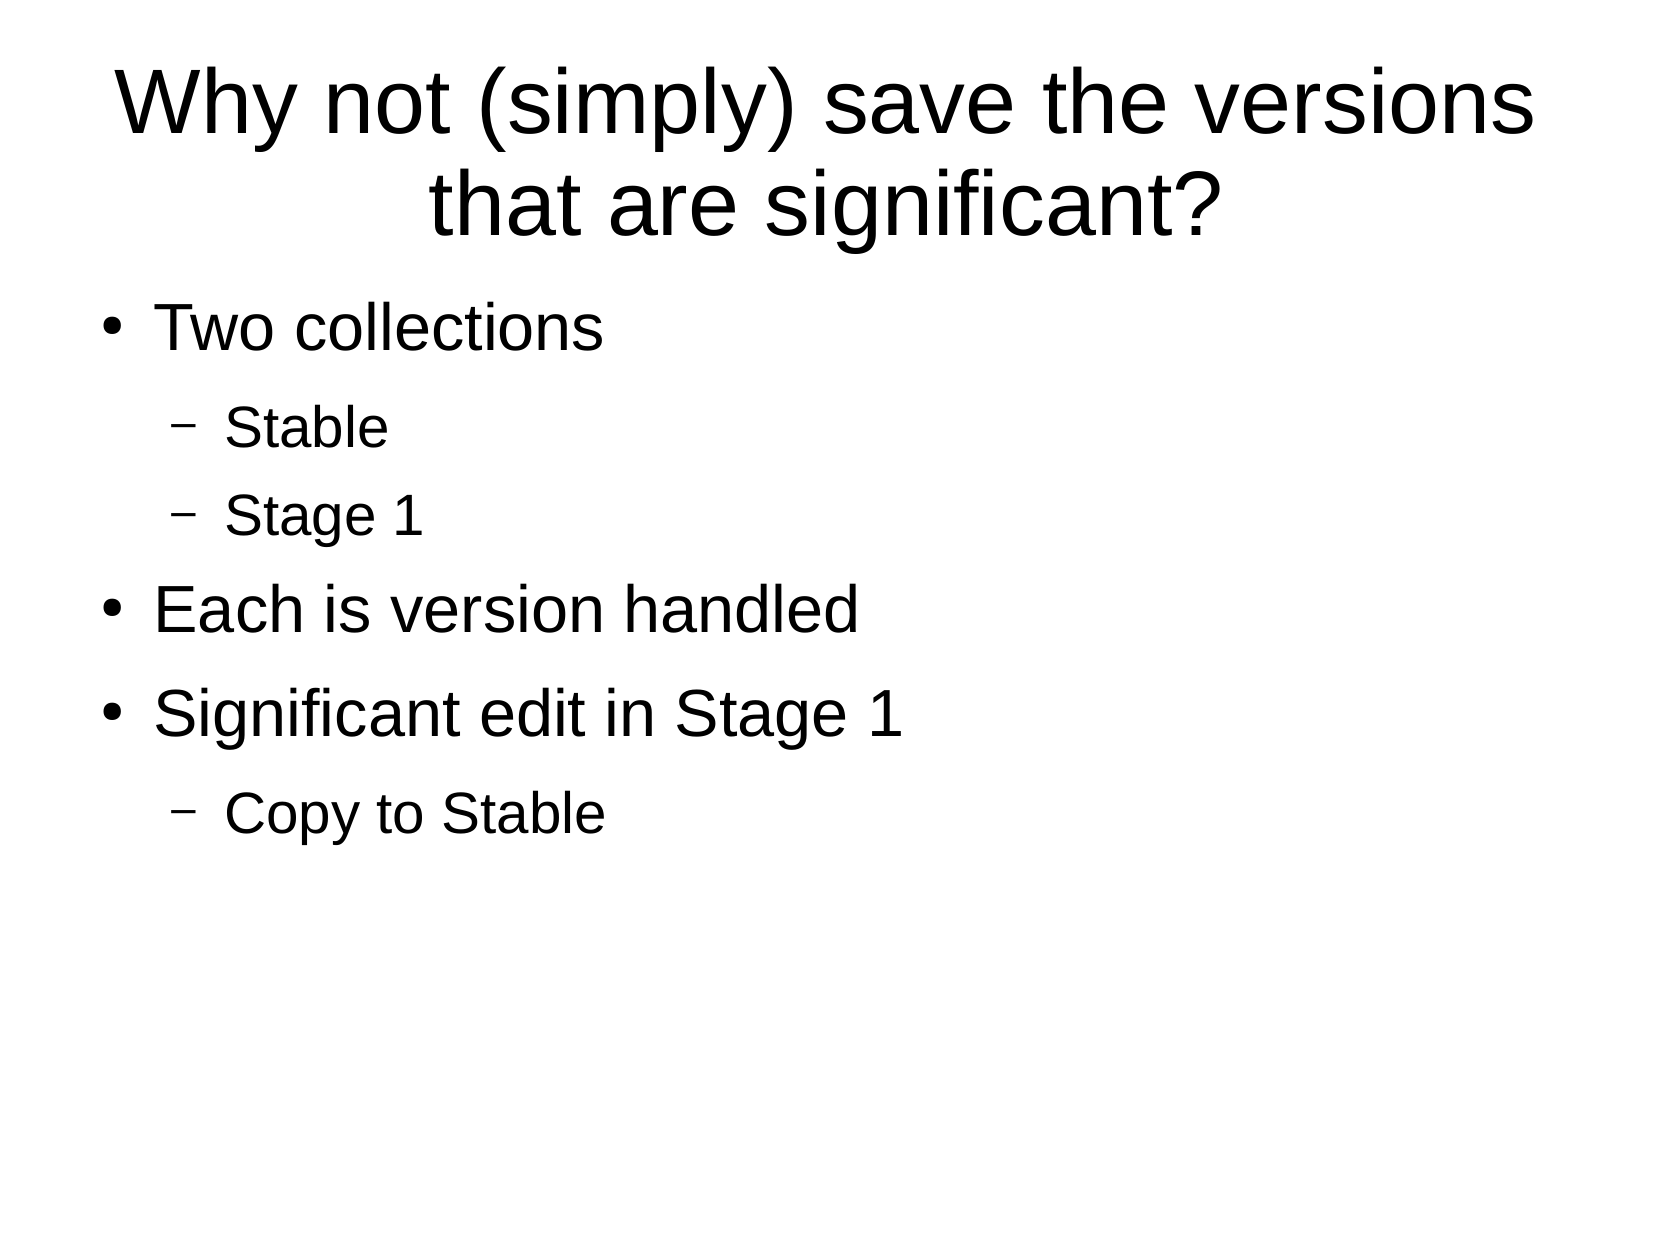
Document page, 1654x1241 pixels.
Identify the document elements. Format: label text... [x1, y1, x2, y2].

title Why not (simply) save the versions that are significant? [82, 49, 1571, 257]
list Two collections Stable Stage 1 Each is version handled Significant edit in Stage 1 Copy to Stable [82, 290, 1571, 1010]
